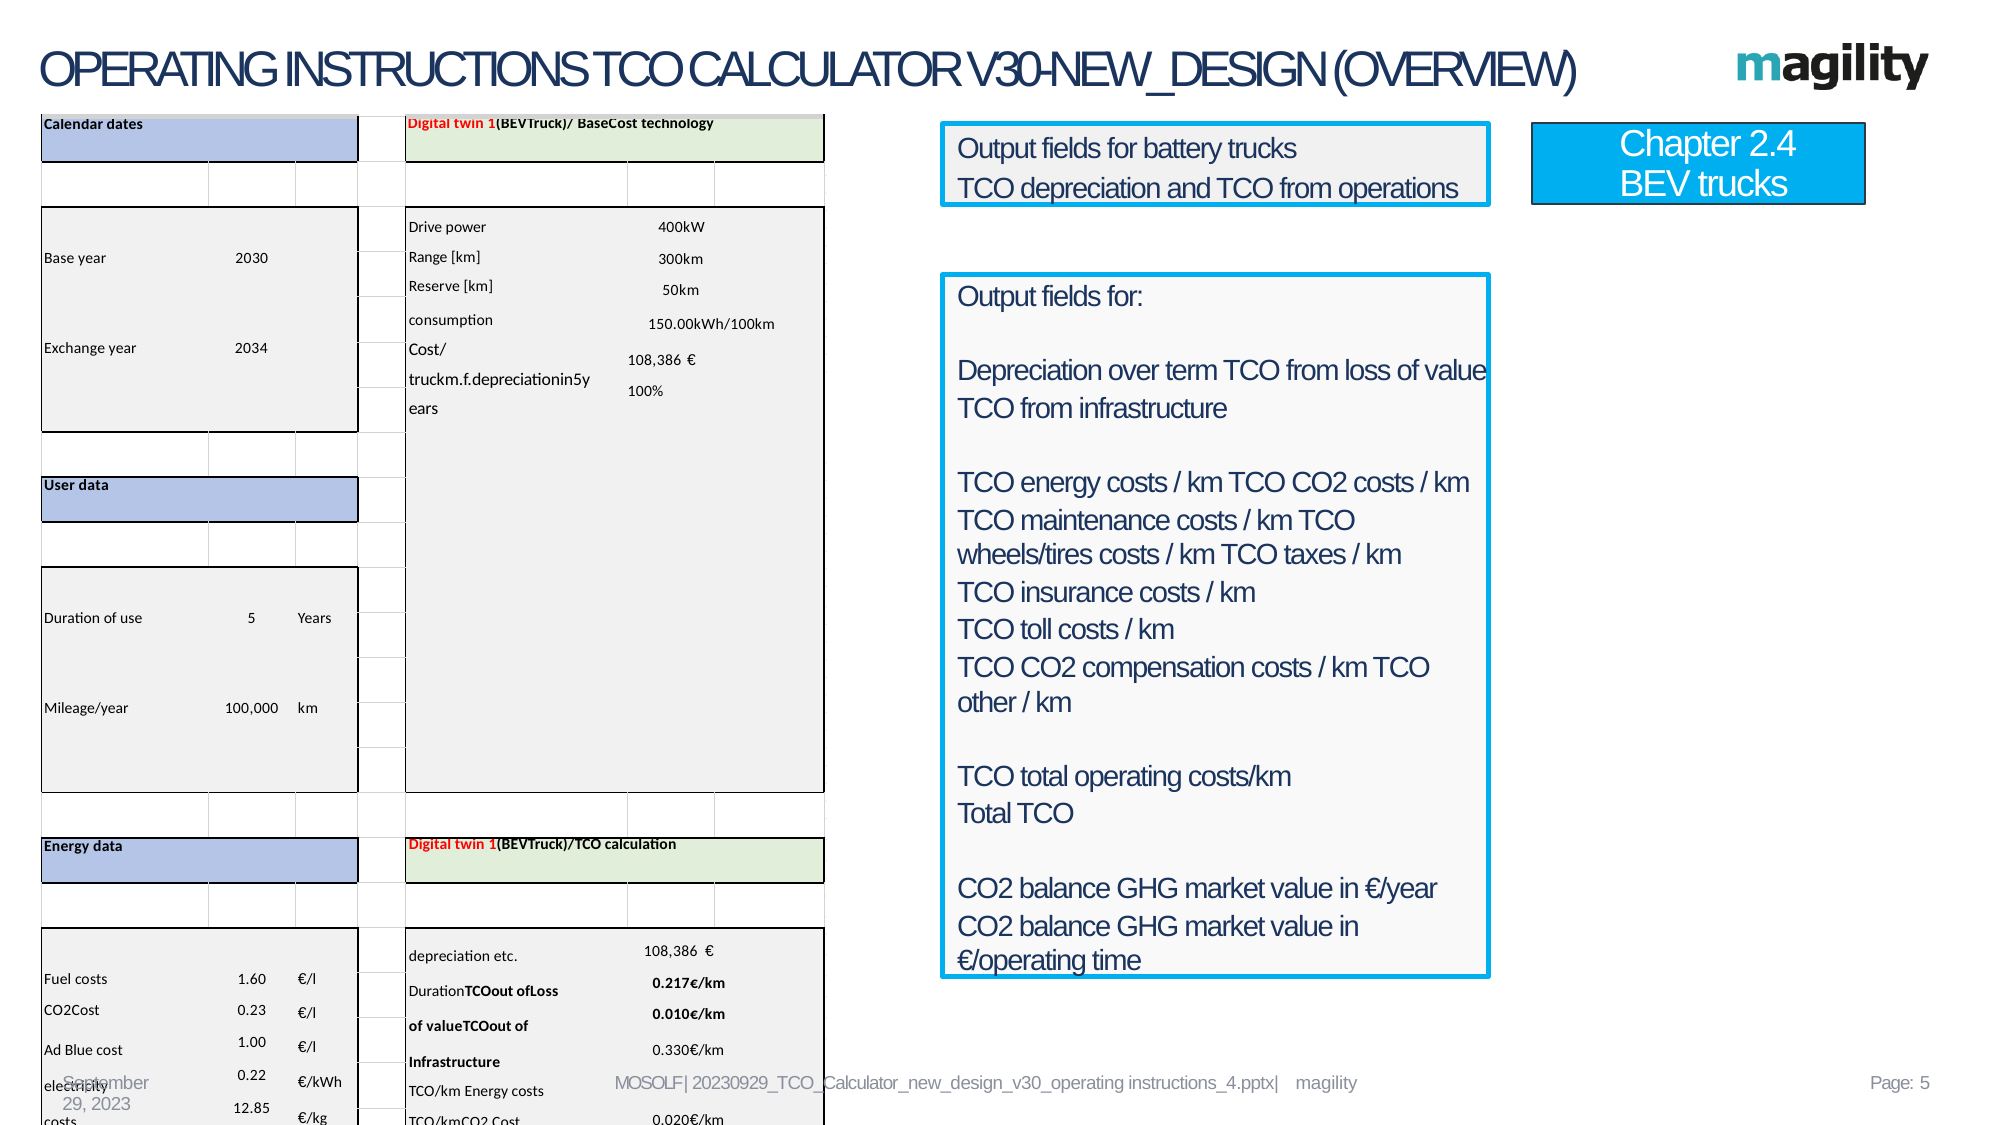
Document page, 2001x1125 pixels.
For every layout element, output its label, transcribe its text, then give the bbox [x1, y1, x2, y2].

table_cell [715, 163, 824, 206]
table_cell [209, 793, 295, 837]
table_cell [296, 523, 357, 566]
table_cell [42, 929, 209, 973]
table_cell [295, 657, 357, 702]
text_box Chapter 2.4 BEV trucks [1531, 123, 1866, 205]
table_cell [359, 1063, 405, 1108]
table_cell [628, 884, 714, 927]
table_cell [209, 568, 295, 612]
table_cell Mileage/year [42, 702, 209, 792]
table_cell [209, 163, 295, 206]
table_cell [295, 929, 357, 973]
table_cell [715, 884, 824, 927]
table_cell [209, 657, 295, 702]
table_cell [715, 793, 824, 837]
table_header Digital twin 1(BEVTruck)/ BaseCost technology [406, 119, 823, 161]
table_cell [295, 297, 357, 342]
table_cell User data [42, 478, 357, 521]
table_cell [359, 613, 405, 657]
table_cell depreciation etc. DurationTCOout ofLoss of valueTCOout of Infrastructure TCO/km Energy costs TCO/kmCO2 Cost TCO/km maintenance TCO/km Wheels/TiresTCO/km Steer TCO/km Insurance TCO/km toll TCO/kmCO2 TCO compensation/km Miscellaneous TCO totaloperating costTCOIn total total CO2 balance /THGMarket value/ JTHGMarket value Operating time [406, 929, 628, 1125]
table_cell [42, 568, 209, 612]
table_cell [406, 793, 627, 837]
table_cell Energy data [42, 839, 357, 882]
table_cell km [295, 702, 357, 792]
table_cell [406, 163, 627, 206]
table_cell Drive power Range [km] Reserve [km] consumption Cost/truckm.f.depreciationin5years [406, 208, 628, 792]
table_cell Years [295, 612, 357, 657]
table_cell [359, 703, 405, 747]
table_cell [358, 793, 405, 837]
table_cell Base year [42, 252, 209, 297]
table_cell [358, 883, 405, 927]
table_cell [295, 342, 357, 431]
table_header Calendar dates [42, 119, 357, 161]
table_cell [209, 297, 295, 342]
table_cell [359, 207, 405, 251]
table_cell [42, 523, 208, 566]
table_cell Digital twin 1(BEVTruck)/TCO calculation [406, 839, 823, 882]
table_cell [296, 793, 357, 837]
text_box Output fields for battery trucks TCO depreciation and TCO from operations [942, 123, 1489, 205]
table_cell [296, 884, 357, 927]
table_cell 100,000 [209, 702, 295, 792]
table_cell [359, 658, 405, 702]
table_cell [209, 929, 295, 973]
text_box Output fields for: Depreciation over term TCO from loss of value TCO from infrastructure TCO energy costs / km TCO CO2 costs / km TCO maintenance costs / km TCO wheels/tires costs / km TCO taxes / km TCO insurance costs / km TCO toll costs / km TCO CO2 compensation costs / km TCO other / km TCO total operating costs/km Total TCO CO2 balance GHG market value in €/year CO2 balance GHG market value in €/operating time [942, 274, 1489, 977]
table_cell [42, 884, 208, 927]
table_cell [359, 748, 405, 792]
table_cell [358, 162, 405, 206]
table_cell [209, 884, 295, 927]
footer MOSOLF|20230929_TCO_Calculator_new_design_v30_operating instructions_4.pptx| magility [612, 1073, 1392, 1125]
table_cell [209, 433, 295, 476]
table_cell 5 [209, 612, 295, 657]
table_cell €/l €/l €/l €/kWh €/kg [295, 973, 357, 1125]
table_cell [42, 297, 209, 342]
table_cell [358, 433, 405, 477]
table_cell Duration of use [42, 612, 209, 657]
table_cell [42, 163, 208, 206]
table_cell [359, 478, 405, 522]
table_cell [359, 252, 405, 296]
slide_number September 29, 2023 [60, 1073, 154, 1125]
table_cell [296, 433, 357, 476]
title OPERATING INSTRUCTIONS TCO CALCULATOR V30-NEW_DESIGN (OVERVIEW) [36, 34, 1600, 225]
table_cell [359, 388, 405, 432]
table_cell [359, 1018, 405, 1062]
table_cell [295, 252, 357, 297]
table_cell 2030 [209, 252, 295, 297]
table_cell [359, 928, 405, 972]
table_cell 400kW 300km 50km 150.00kWh/100km 108,386 € 100% [628, 208, 823, 792]
table_cell [358, 523, 405, 567]
table_header [359, 117, 405, 161]
table_cell [359, 838, 405, 882]
table_cell [42, 208, 209, 252]
table_cell [628, 163, 714, 206]
table_cell Fuel costs CO2Cost Ad Blue cost electricity costs H2Cost [42, 973, 209, 1125]
table_cell [359, 297, 405, 342]
picture [1737, 43, 1929, 90]
table_cell [42, 793, 208, 837]
table_cell 2034 [209, 342, 295, 431]
table_cell [209, 523, 295, 566]
table_cell [42, 433, 208, 476]
table_cell [406, 884, 627, 927]
table_cell [628, 793, 714, 837]
table_cell 1.60 0.23 1.00 0.22 12.85 [209, 973, 295, 1125]
table_cell [359, 1109, 405, 1125]
table_cell Exchange year [42, 342, 209, 431]
slide_number Page: <number> [1868, 1073, 1944, 1125]
table_cell [359, 343, 405, 387]
table_cell [295, 208, 357, 252]
table_cell [209, 208, 295, 252]
table_cell [296, 163, 357, 206]
table_cell [42, 657, 209, 702]
table_cell [295, 568, 357, 612]
table_cell [359, 568, 405, 612]
table_cell 108,386 € 0.217€/km 0.010€/km 0.330€/km 0.020€/km 0.142€/km 0.000€/km 0.046€/km 0.000€/km 0.000€/km 0.000€/km 0.537€/km 0.763€/km 33,730€/year 168,652 €/operating time [628, 929, 823, 1073]
table_cell [359, 973, 405, 1017]
